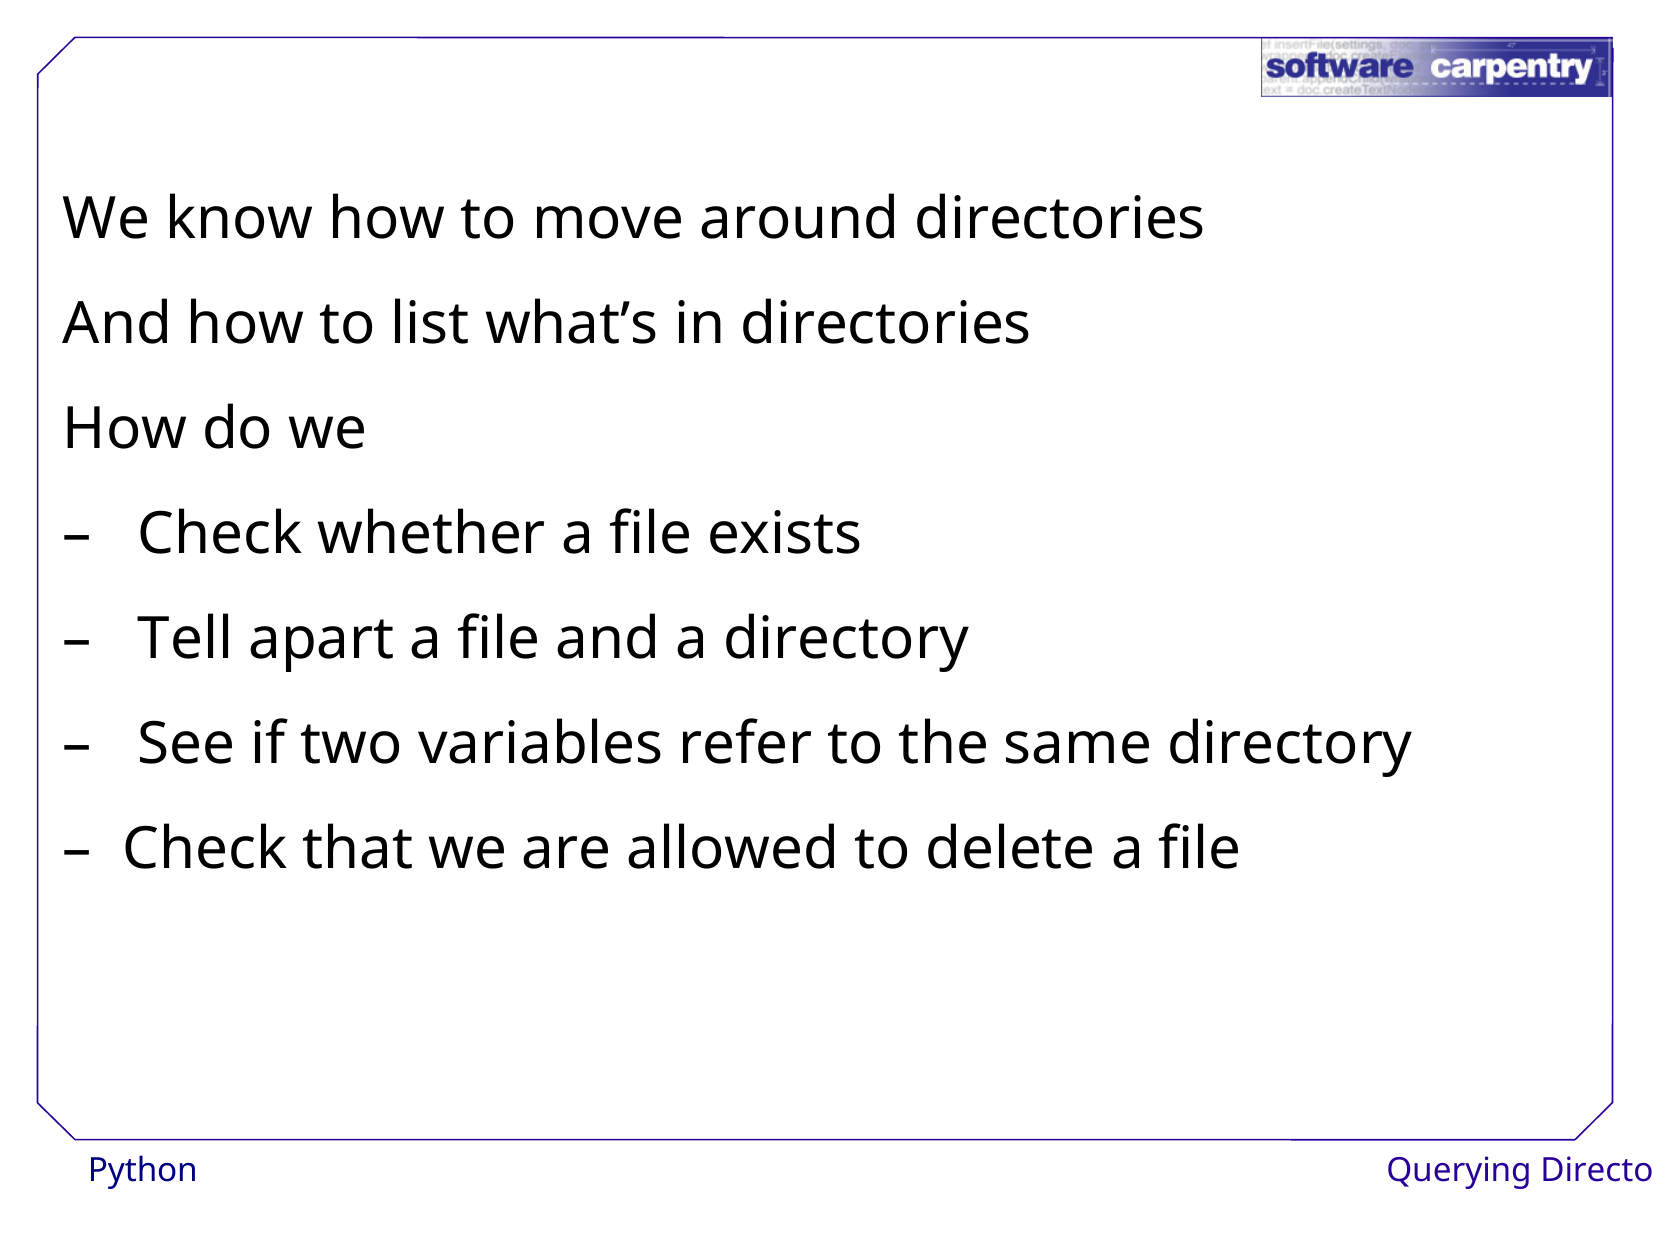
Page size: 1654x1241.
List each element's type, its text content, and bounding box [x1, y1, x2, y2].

picture [1261, 39, 1613, 97]
text_box We know how to move around directories And how to list what’s in directories How do we – Check whether a file exists – Tell apart a file and a directory – See if two variables refer to the same directory – Check that we are allowed to delete a file [48, 138, 1578, 889]
